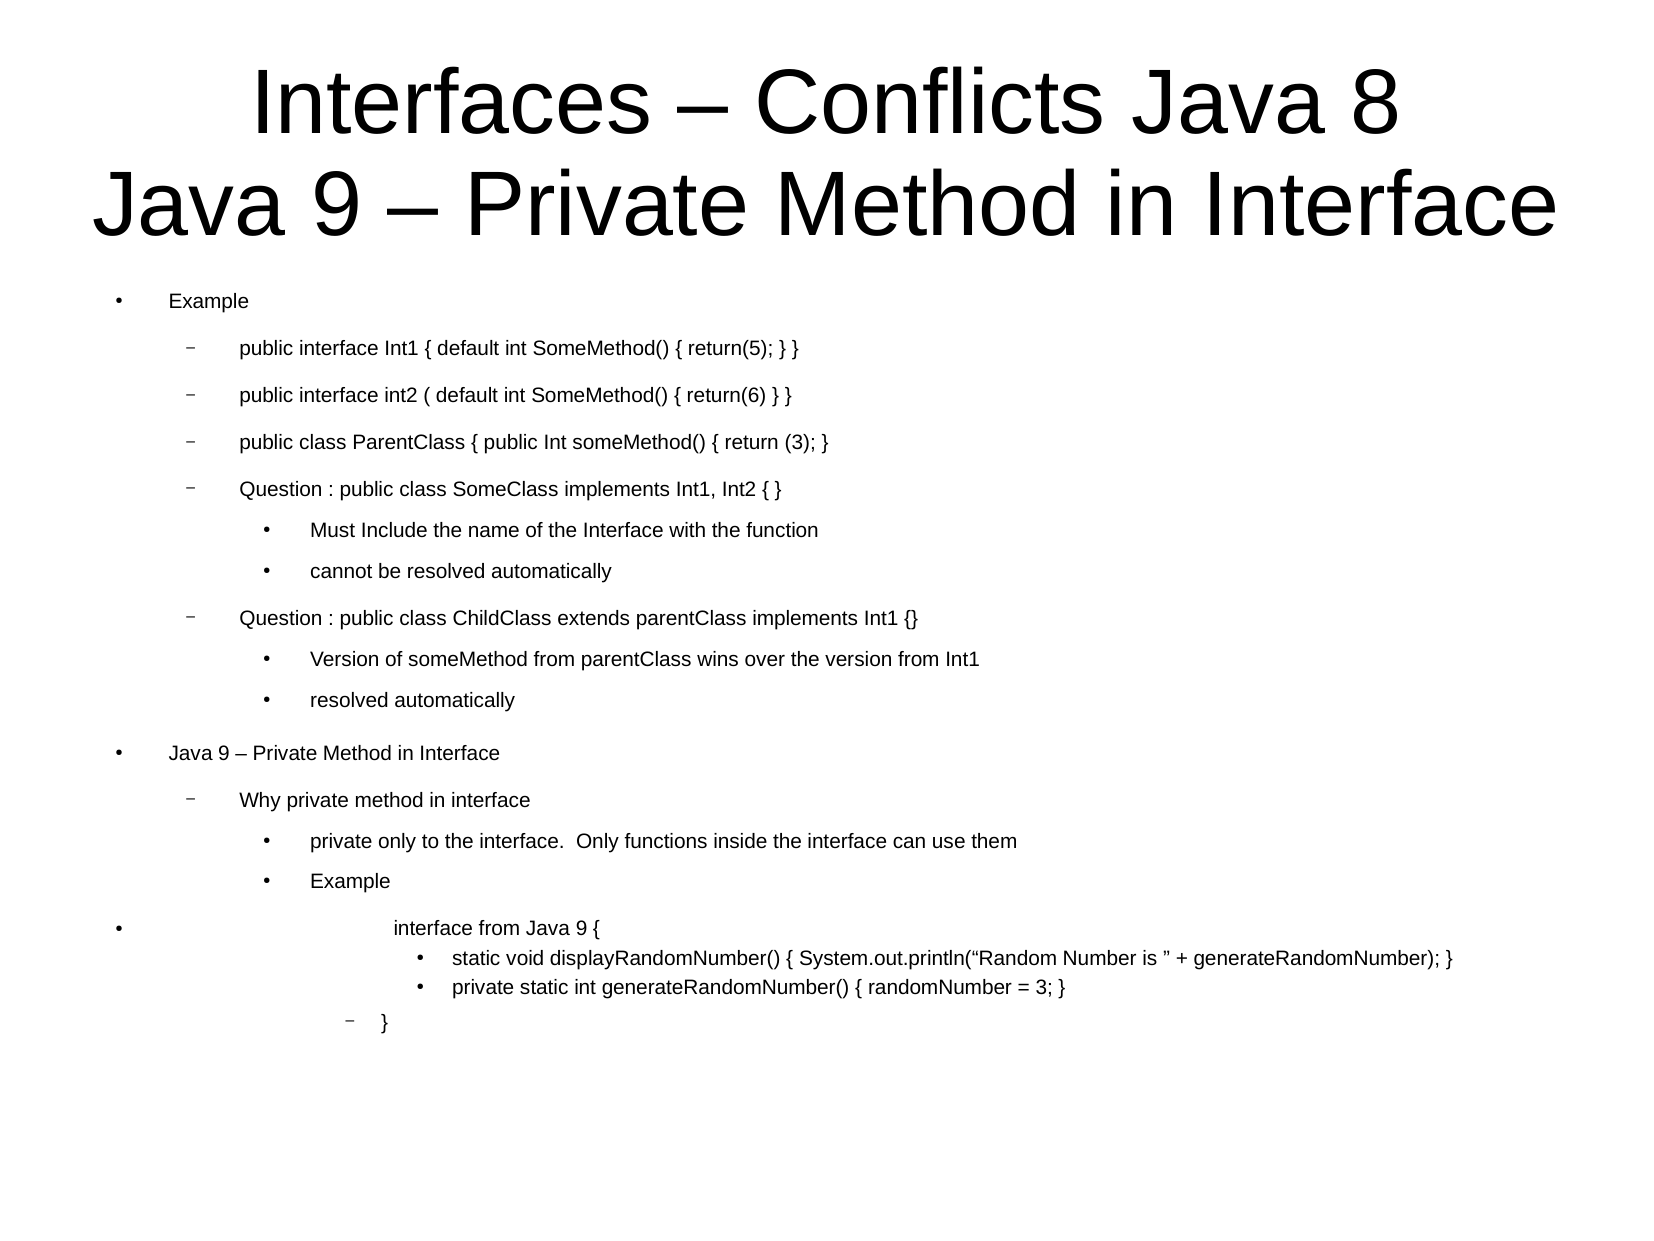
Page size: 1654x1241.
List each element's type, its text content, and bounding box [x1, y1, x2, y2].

title Interfaces – Conflicts Java 8 Java 9 – Private Method in Interface [82, 49, 1571, 257]
list Example public interface Int1 { default int SomeMethod() { return(5); } } public interface int2 ( default int SomeMethod() { return(6) } } public class ParentClass { public Int someMethod() { return (3); } Question : public class SomeClass implements Int1, Int2 { } Must Include the name of the Interface with the function cannot be resolved automatically Question : public class ChildClass extends parentClass implements Int1 {} Version of someMethod from parentClass wins over the version from Int1 resolved automatically Java 9 – Private Method in Interface Why private method in interface private only to the interface. Only functions inside the interface can use them Example interface from Java 9 { static void displayRandomNumber() { System.out.println(“Random Number is ” + generateRandomNumber); } private static int generateRandomNumber() { randomNumber = 3; } } [97, 290, 1636, 1216]
